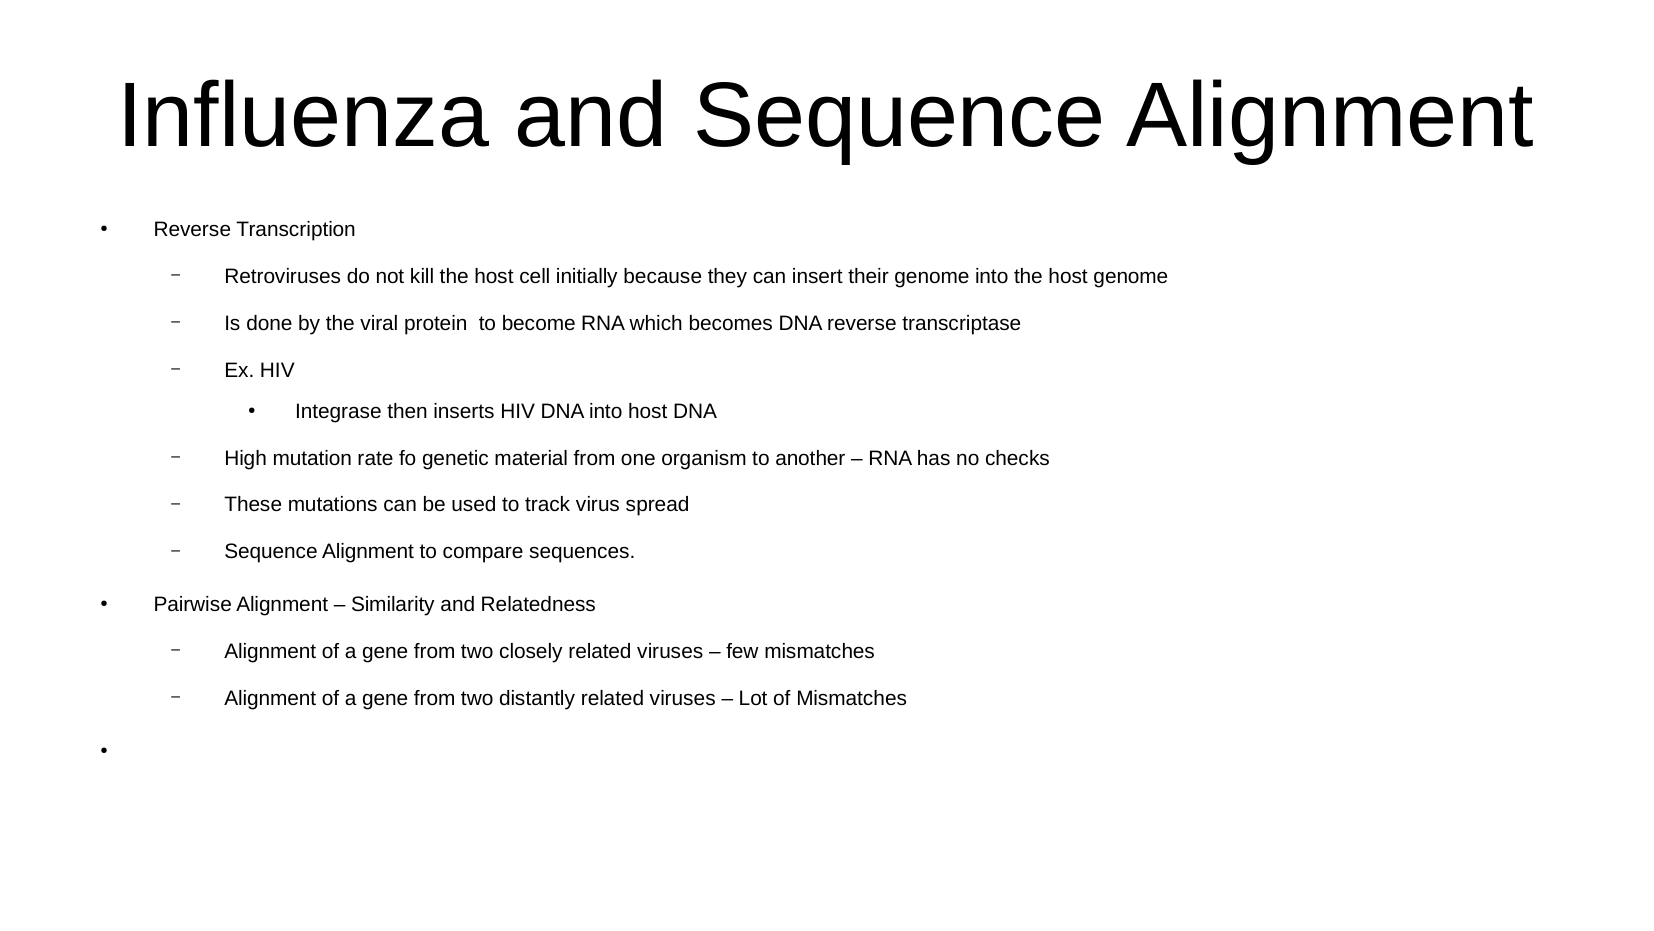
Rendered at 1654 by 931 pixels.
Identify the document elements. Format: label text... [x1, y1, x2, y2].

title Influenza and Sequence Alignment [82, 37, 1571, 193]
list Reverse Transcription Retroviruses do not kill the host cell initially because they can insert their genome into the host genome Is done by the viral protein to become RNA which becomes DNA reverse transcriptase Ex. HIV Integrase then inserts HIV DNA into host DNA High mutation rate fo genetic material from one organism to another – RNA has no checks These mutations can be used to track virus spread Sequence Alignment to compare sequences. Pairwise Alignment – Similarity and Relatedness Alignment of a gene from two closely related viruses – few mismatches Alignment of a gene from two distantly related viruses – Lot of Mismatches [82, 217, 1636, 901]
